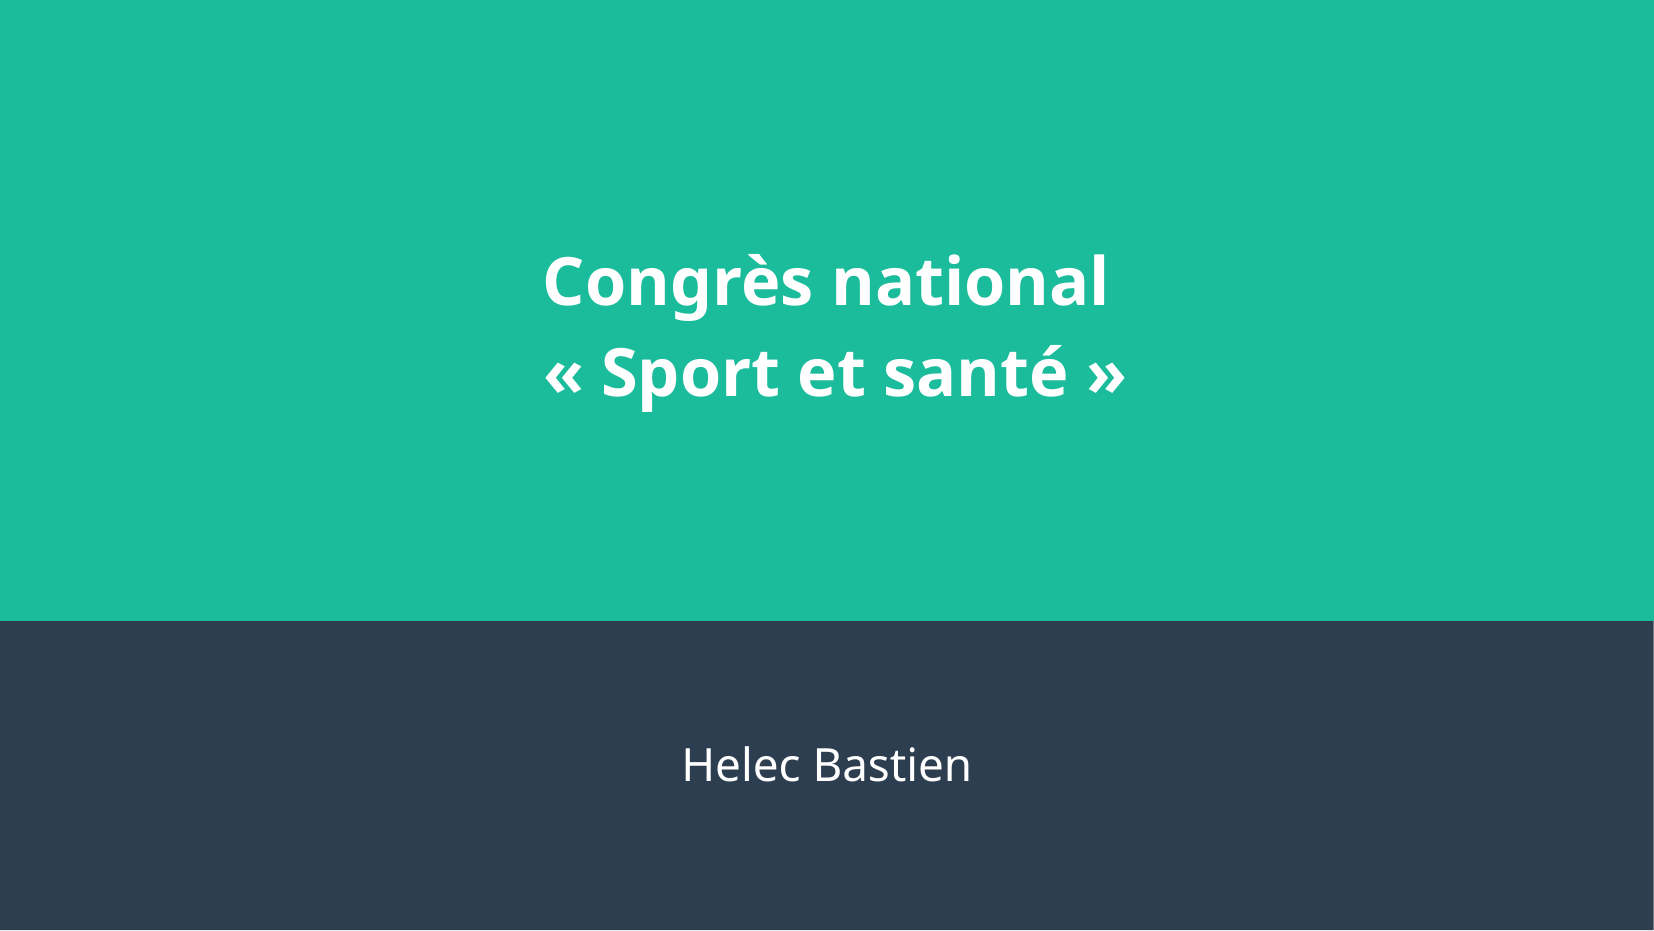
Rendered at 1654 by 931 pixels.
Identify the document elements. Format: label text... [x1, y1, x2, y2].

title Congrès national « Sport et santé » [59, 233, 1595, 416]
subtitle Helec Bastien [59, 642, 1595, 886]
